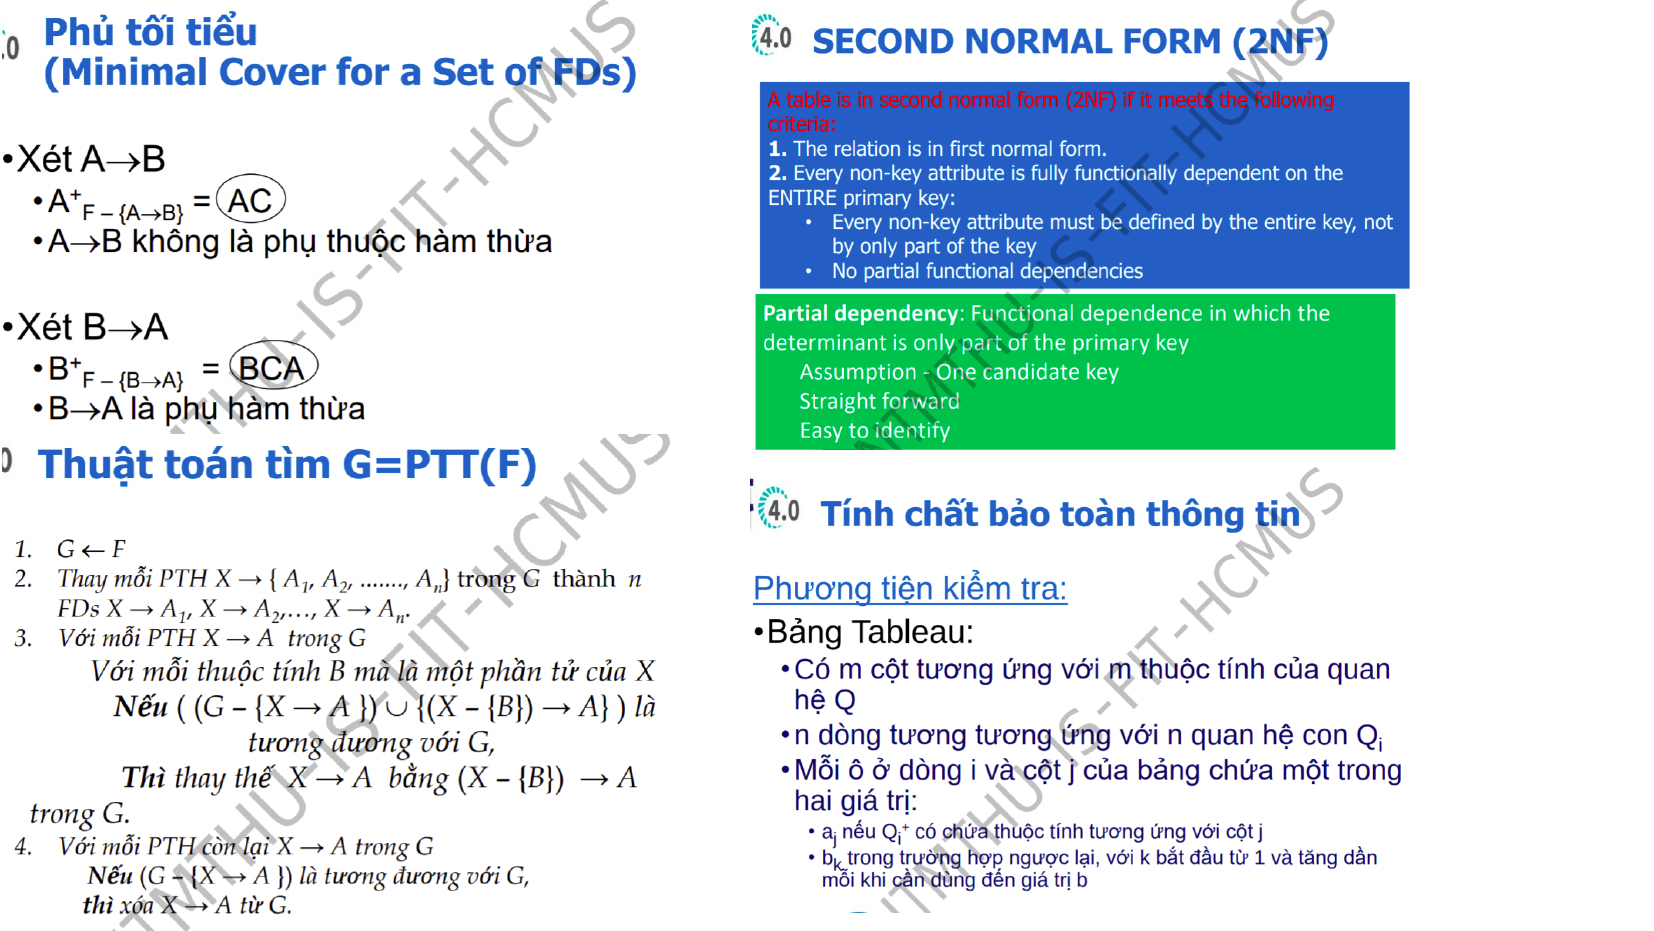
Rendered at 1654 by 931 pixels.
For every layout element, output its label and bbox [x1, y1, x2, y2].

picture [750, 464, 1411, 913]
picture [2, 0, 688, 931]
picture [752, 0, 1413, 451]
